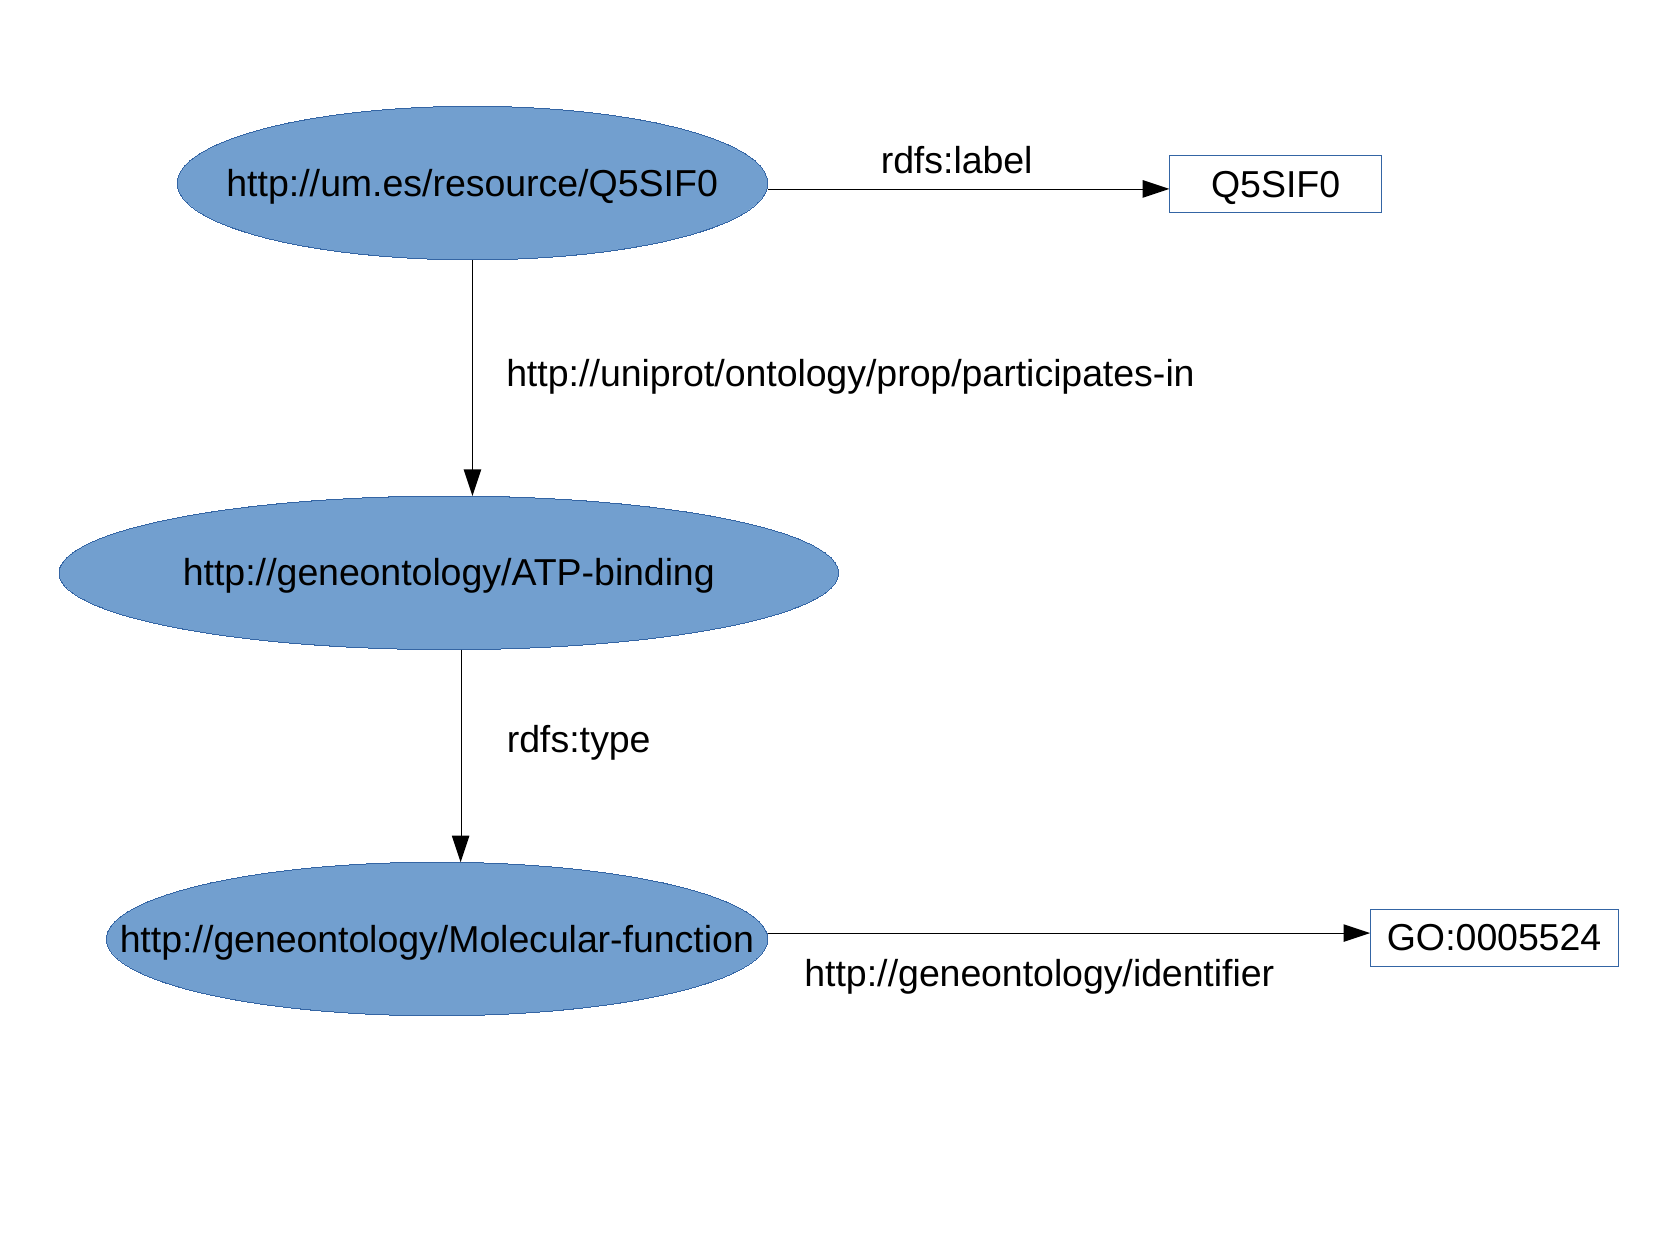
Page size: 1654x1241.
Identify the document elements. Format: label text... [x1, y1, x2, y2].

text_box http://geneontology/identifier [732, 944, 1347, 1002]
text_box http://geneontology/ATP-binding [59, 496, 839, 650]
text_box rdfs:type [472, 710, 686, 768]
text_box http://geneontology/Molecular-function [106, 862, 768, 1016]
text_box GO:0005524 [1370, 909, 1619, 967]
text_box http://um.es/resource/Q5SIF0 [177, 106, 768, 260]
text_box Q5SIF0 [1169, 155, 1382, 213]
text_box rdfs:label [850, 132, 1063, 189]
text_box http://uniprot/ontology/prop/participates-in [484, 344, 1217, 402]
